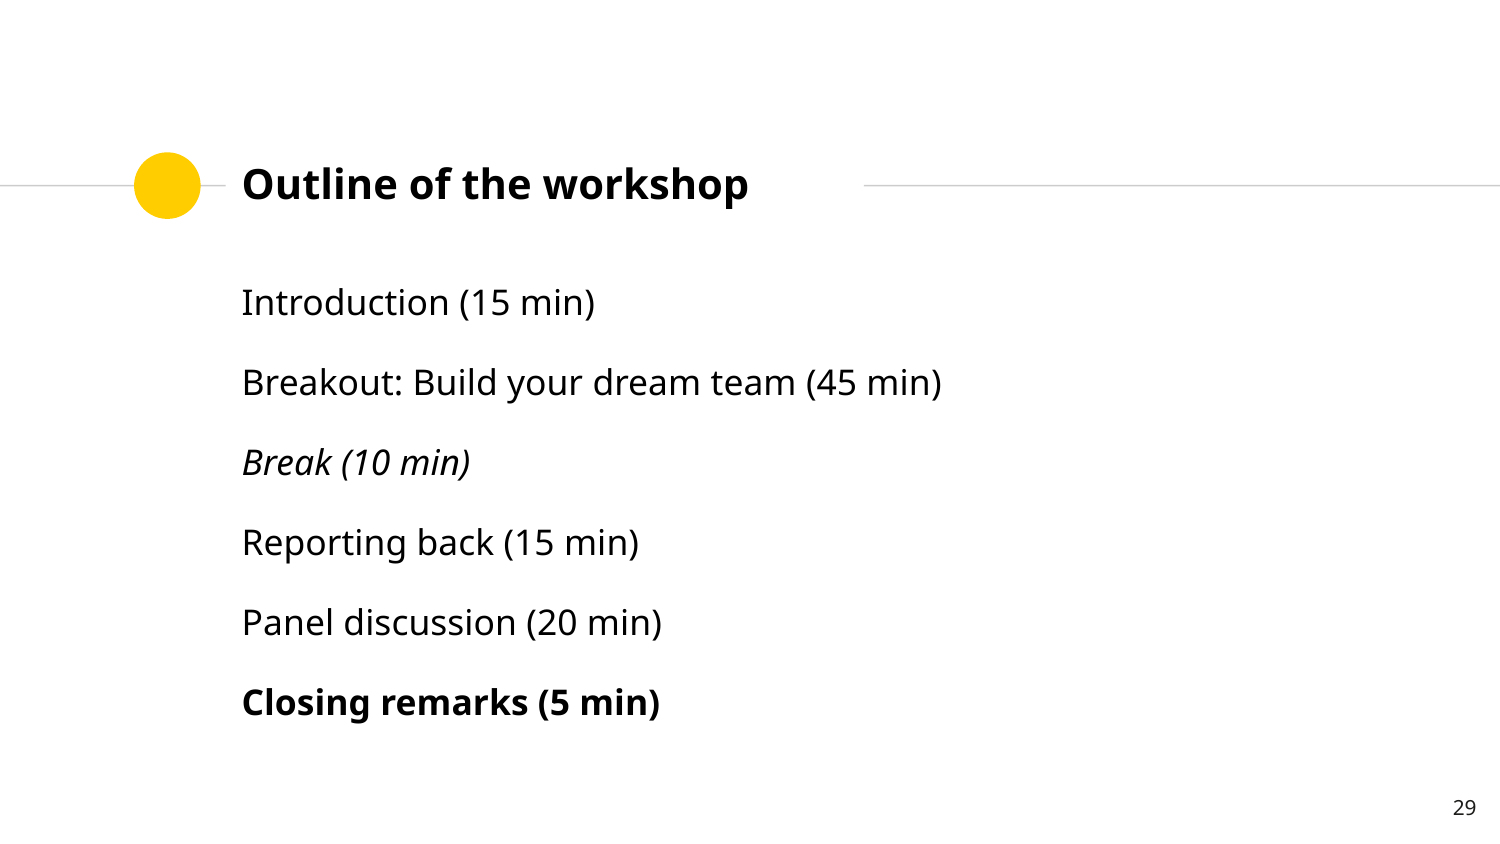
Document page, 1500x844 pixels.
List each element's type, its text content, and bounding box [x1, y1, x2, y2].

list Introduction (15 min) Breakout: Build your dream team (45 min) Break (10 min) Reporting back (15 min) Panel discussion (20 min) Closing remarks (5 min) [226, 265, 1344, 776]
slide_number 1 [1401, 779, 1492, 844]
title Outline of the workshop [226, 146, 863, 219]
